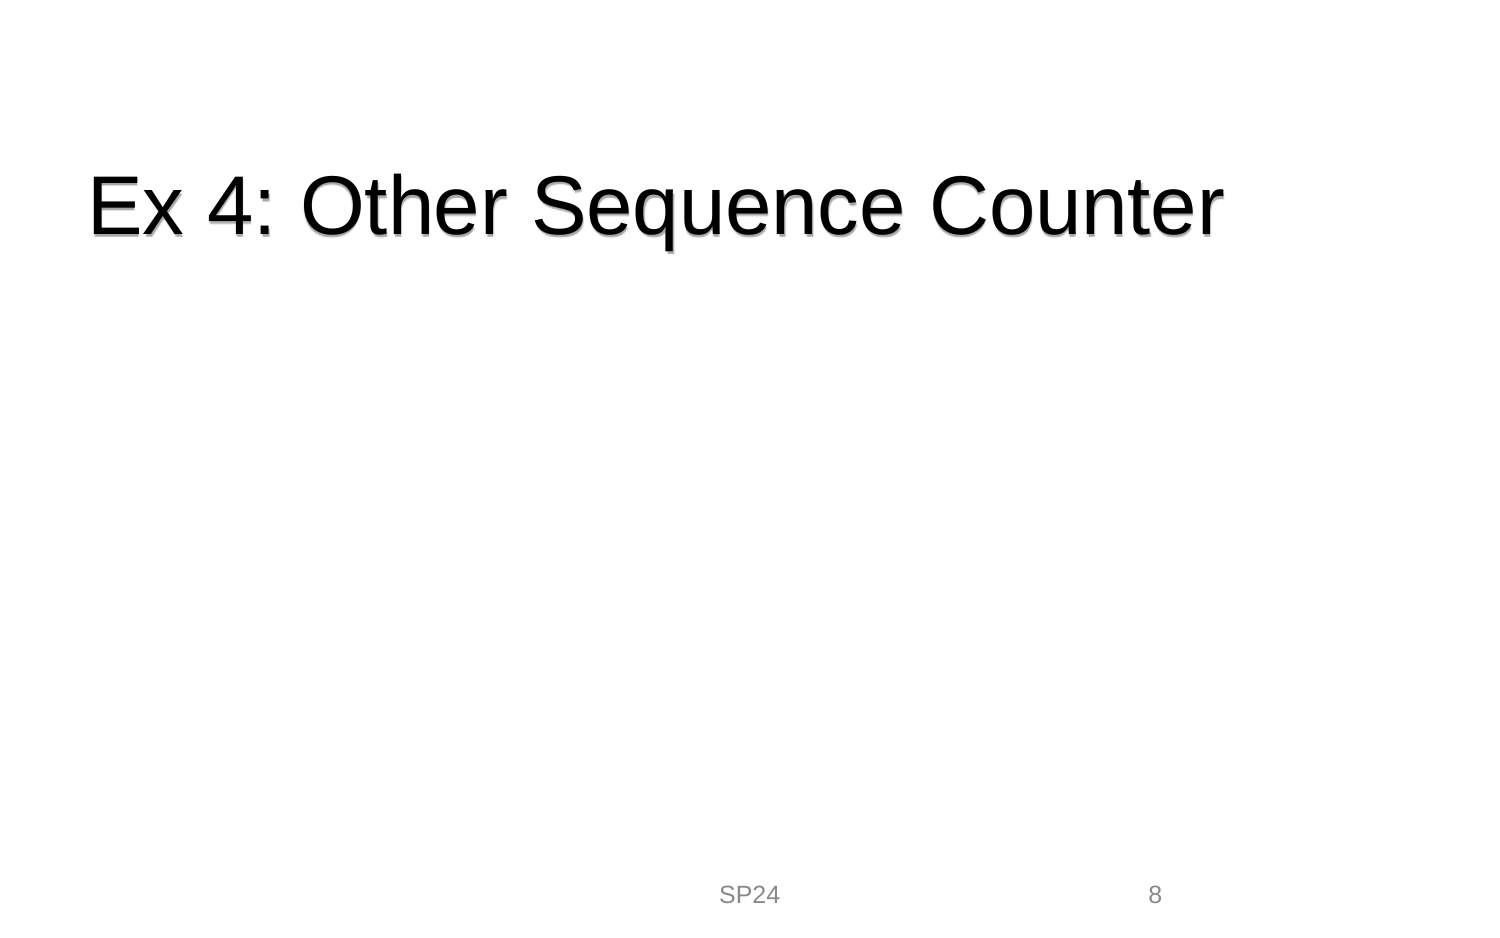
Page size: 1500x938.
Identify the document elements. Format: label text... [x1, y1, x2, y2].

footer SP24 [496, 868, 1004, 919]
slide_number 8 [1133, 868, 1471, 919]
title Ex 4: Other Sequence Counter [72, 143, 1434, 251]
